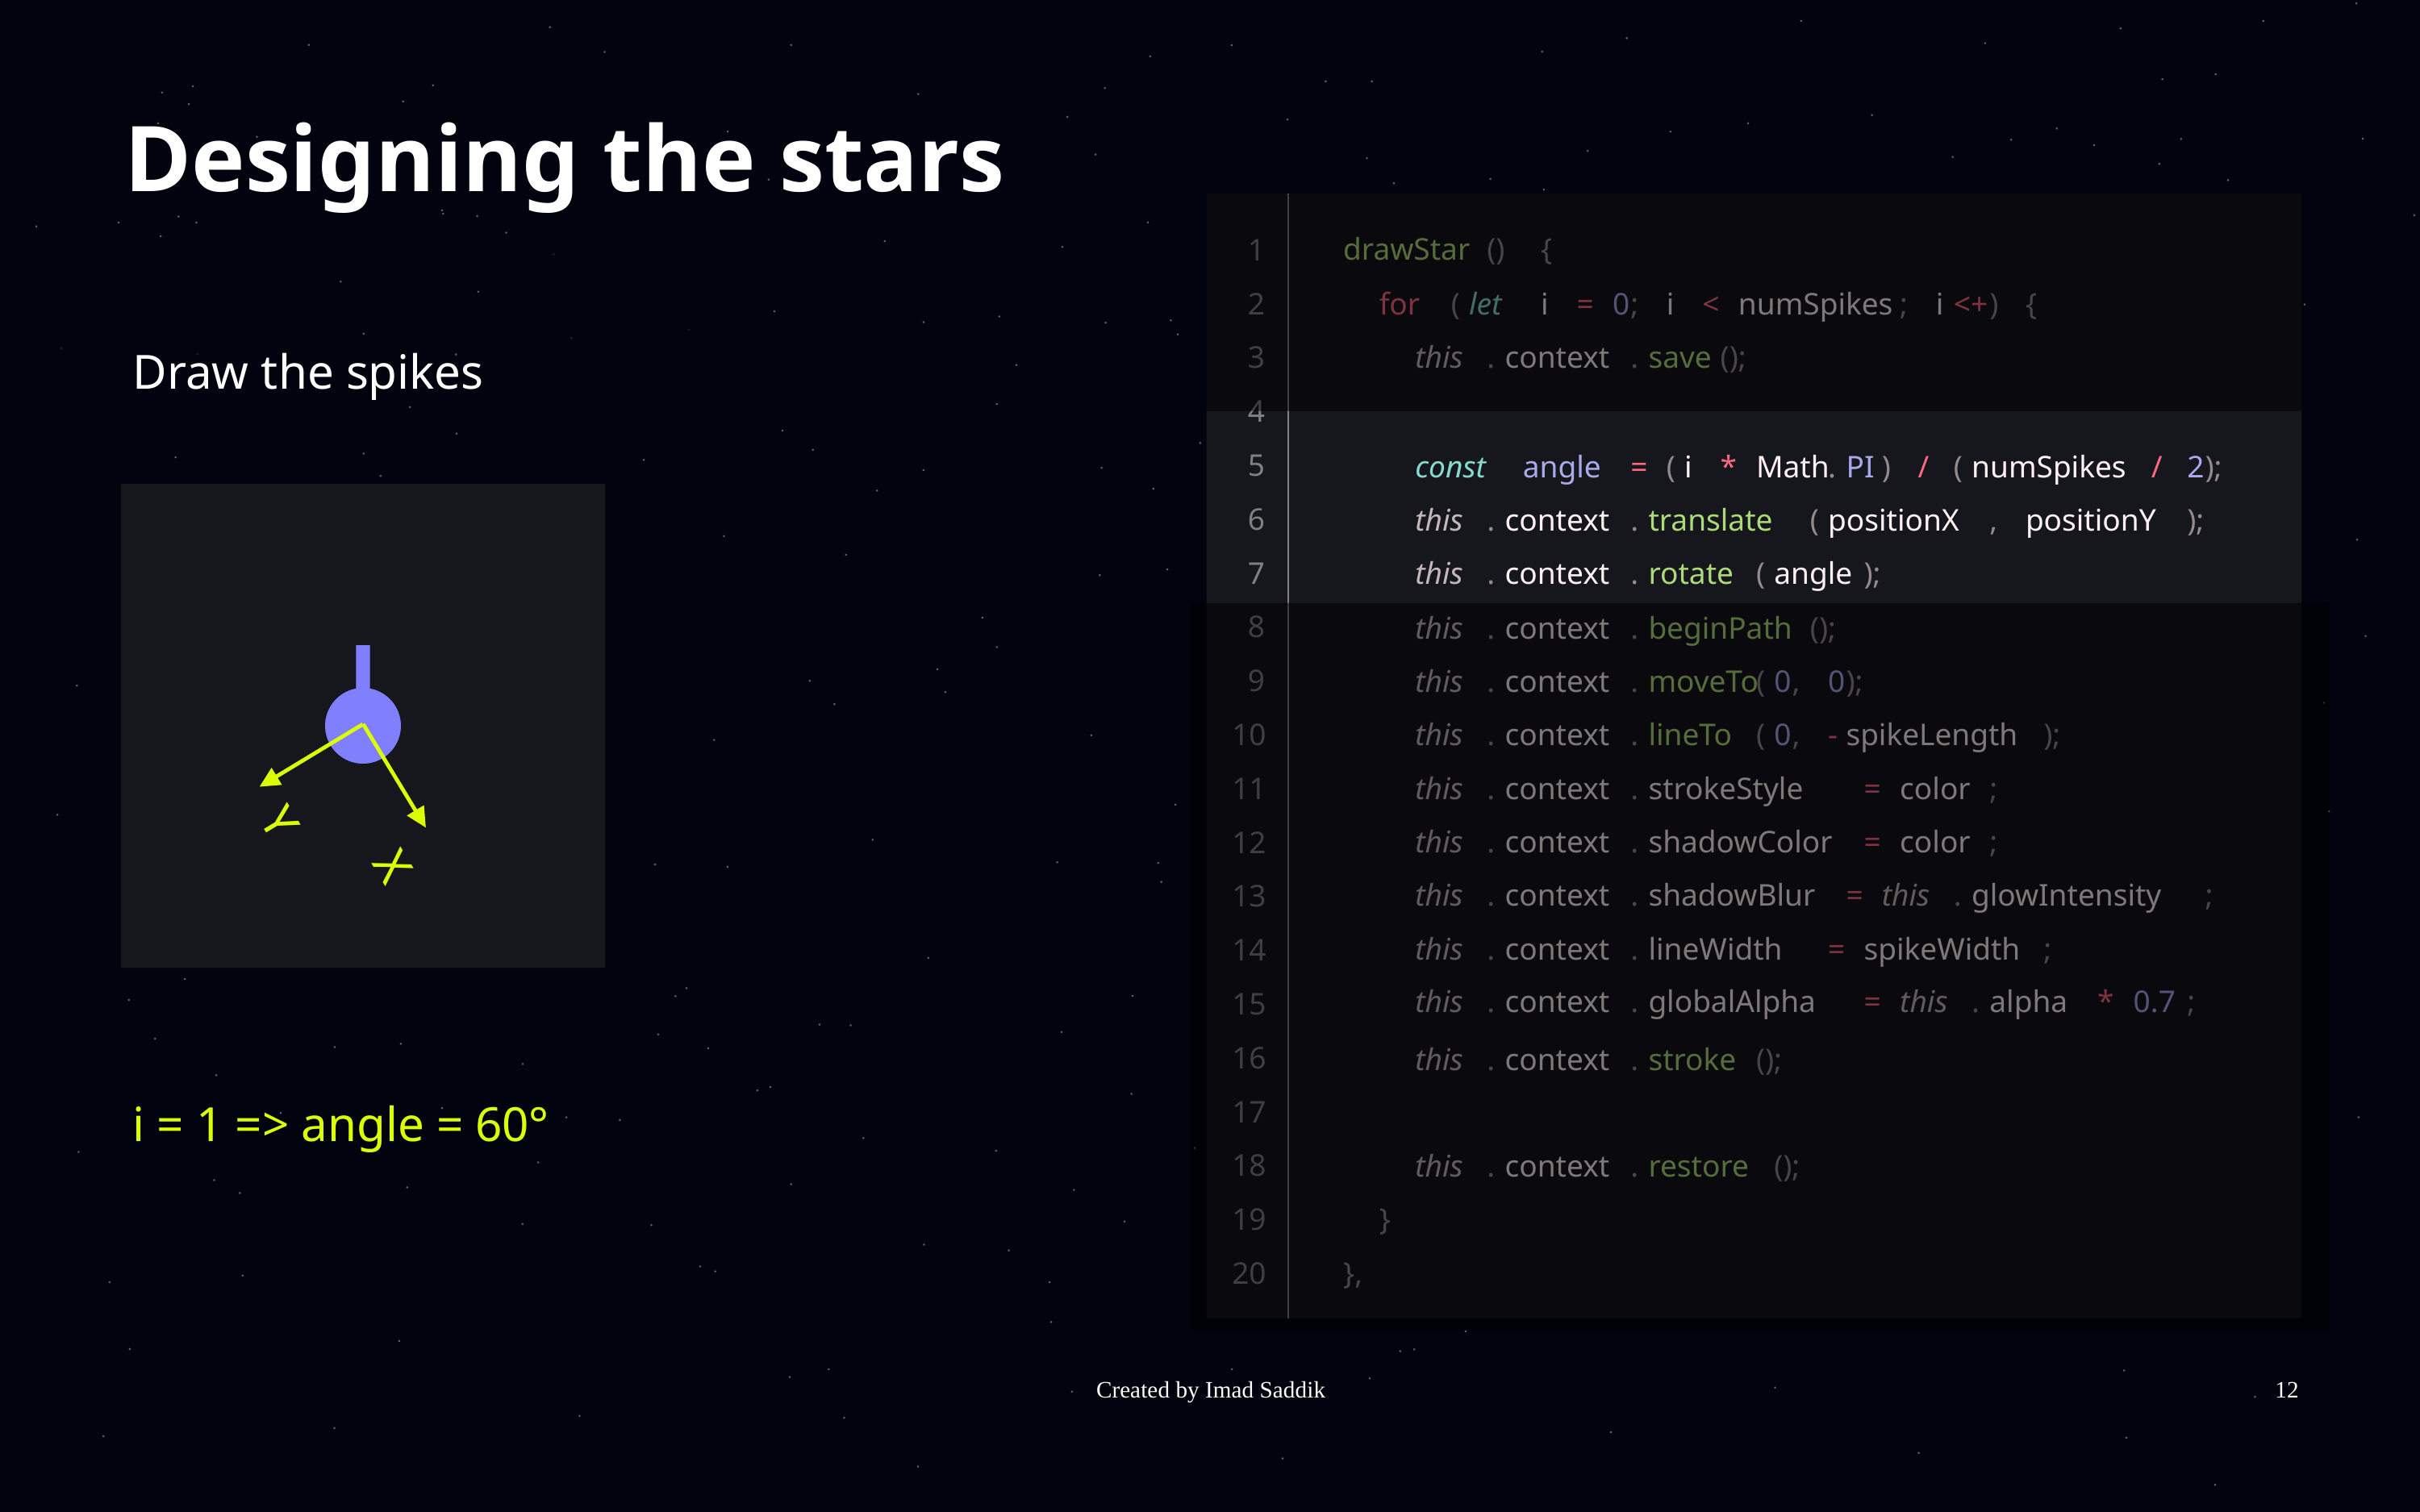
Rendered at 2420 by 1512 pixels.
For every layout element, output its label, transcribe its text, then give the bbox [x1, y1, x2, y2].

text_box i = 1 => angle = 60° [121, 1089, 727, 1158]
text_box Draw the spikes [121, 301, 727, 454]
text_box Y [238, 781, 345, 895]
text_box [1190, 602, 2330, 1331]
picture [121, 484, 606, 968]
text_box Designing the stars [112, 61, 1411, 251]
text_box X [351, 826, 457, 939]
picture [1206, 411, 2302, 602]
text_box [1206, 194, 2302, 411]
